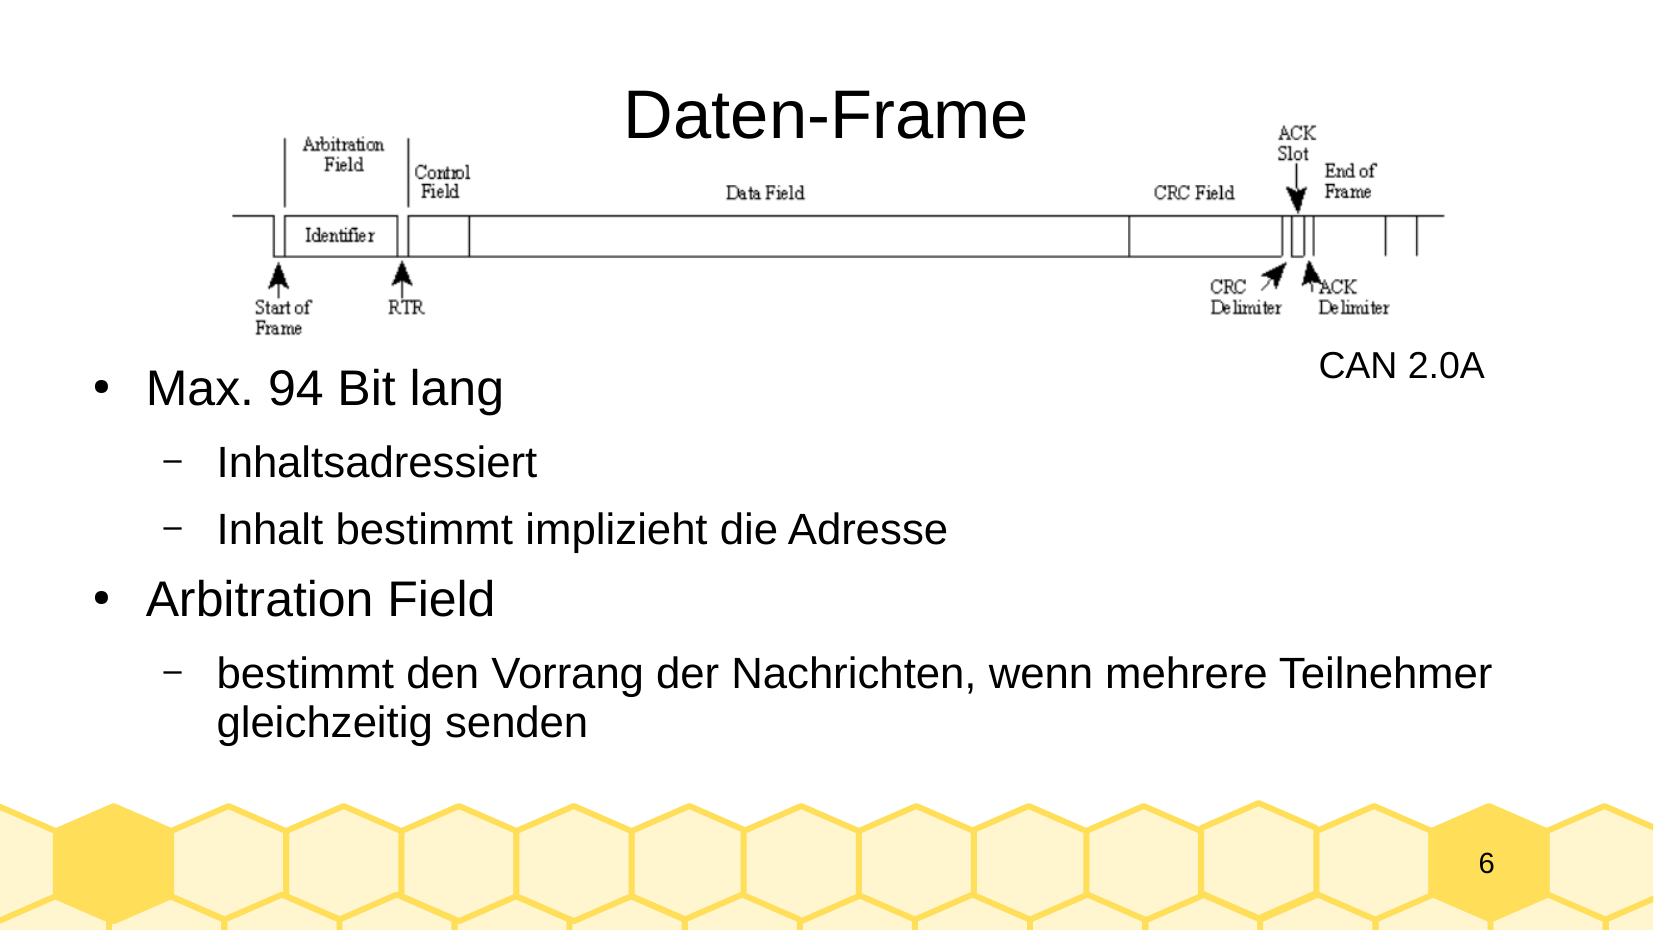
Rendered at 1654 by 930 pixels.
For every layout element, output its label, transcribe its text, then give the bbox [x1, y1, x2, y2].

text_box CAN 2.0A [1303, 337, 1501, 395]
picture [180, 193, 1535, 360]
list Max. 94 Bit lang Inhaltsadressiert Inhalt bestimmt implizieht die Adresse Arbitration Field bestimmt den Vorrang der Nachrichten, wenn mehrere Teilnehmer gleichzeitig senden [75, 360, 1563, 788]
title Daten-Frame [82, 36, 1571, 193]
